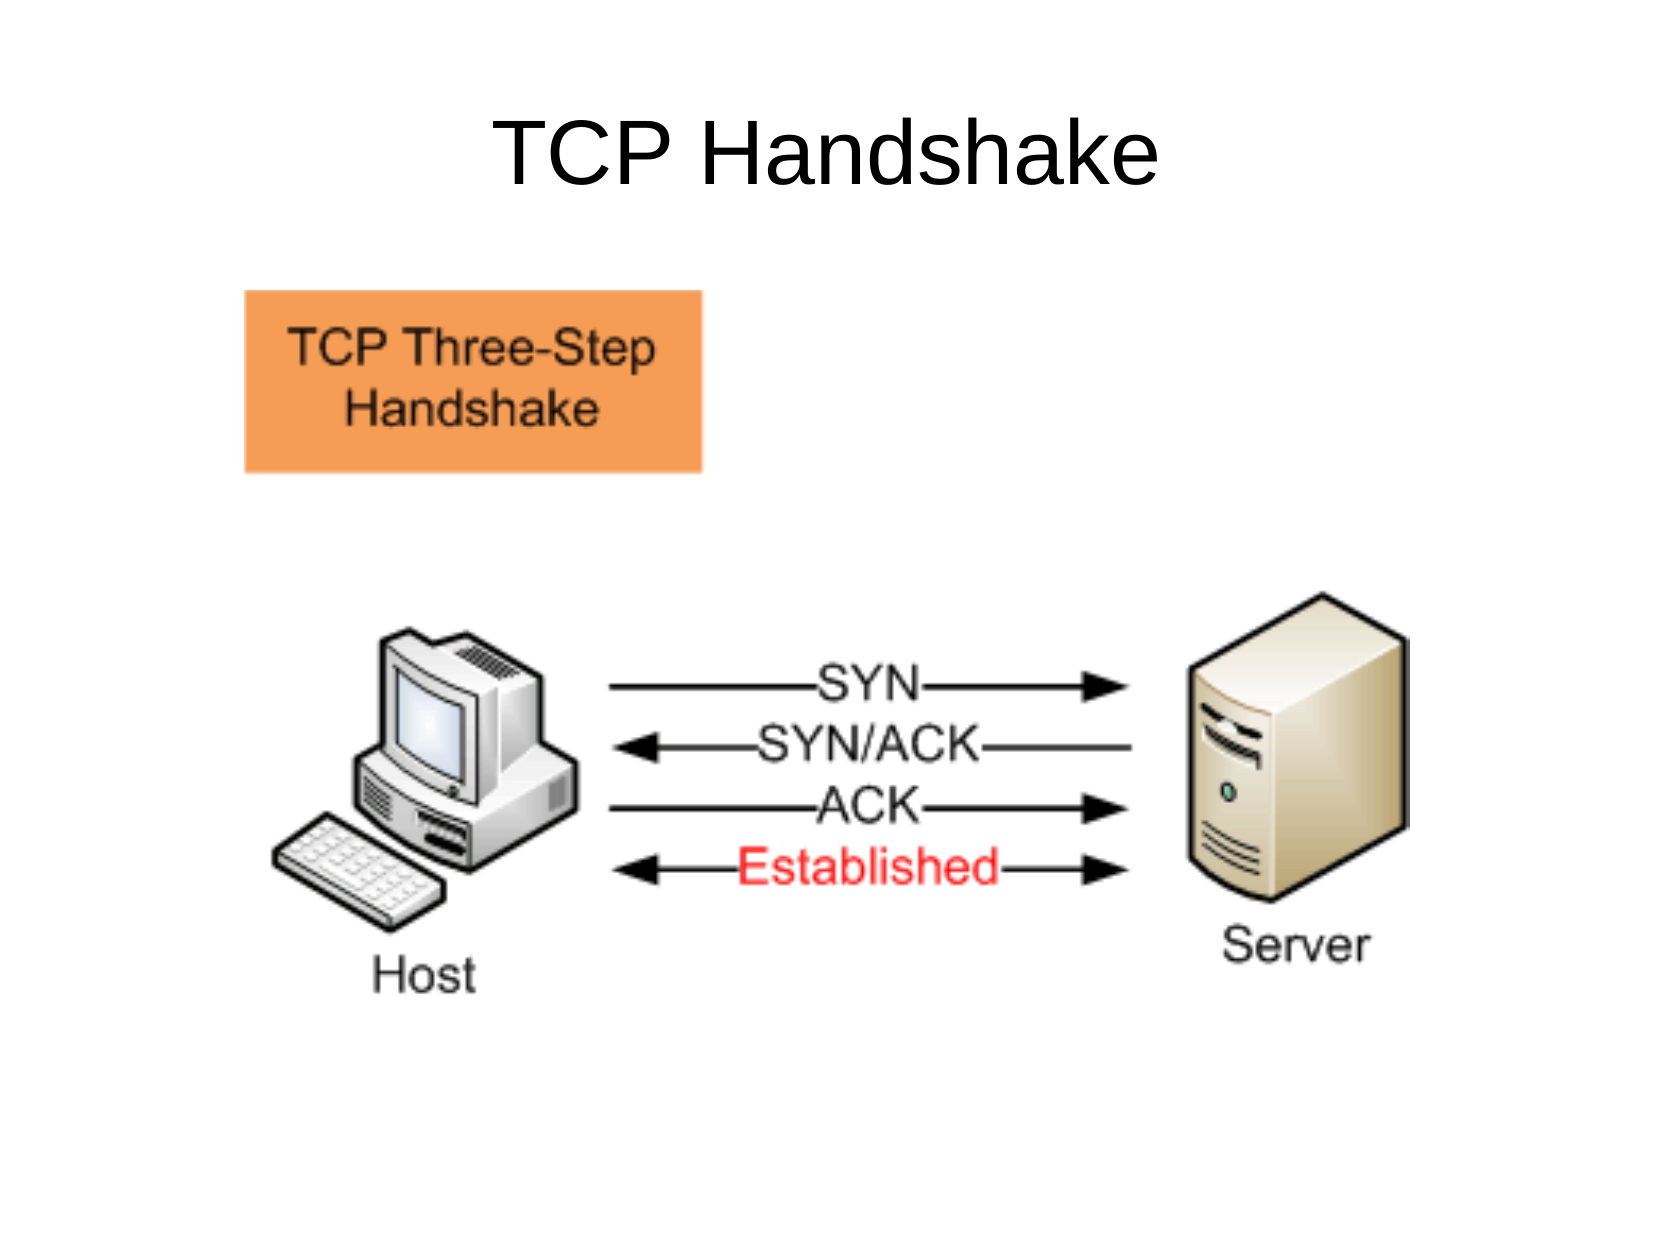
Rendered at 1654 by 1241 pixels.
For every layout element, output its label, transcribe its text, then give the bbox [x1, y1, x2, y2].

picture [244, 290, 1410, 1010]
title TCP Handshake [82, 49, 1571, 257]
